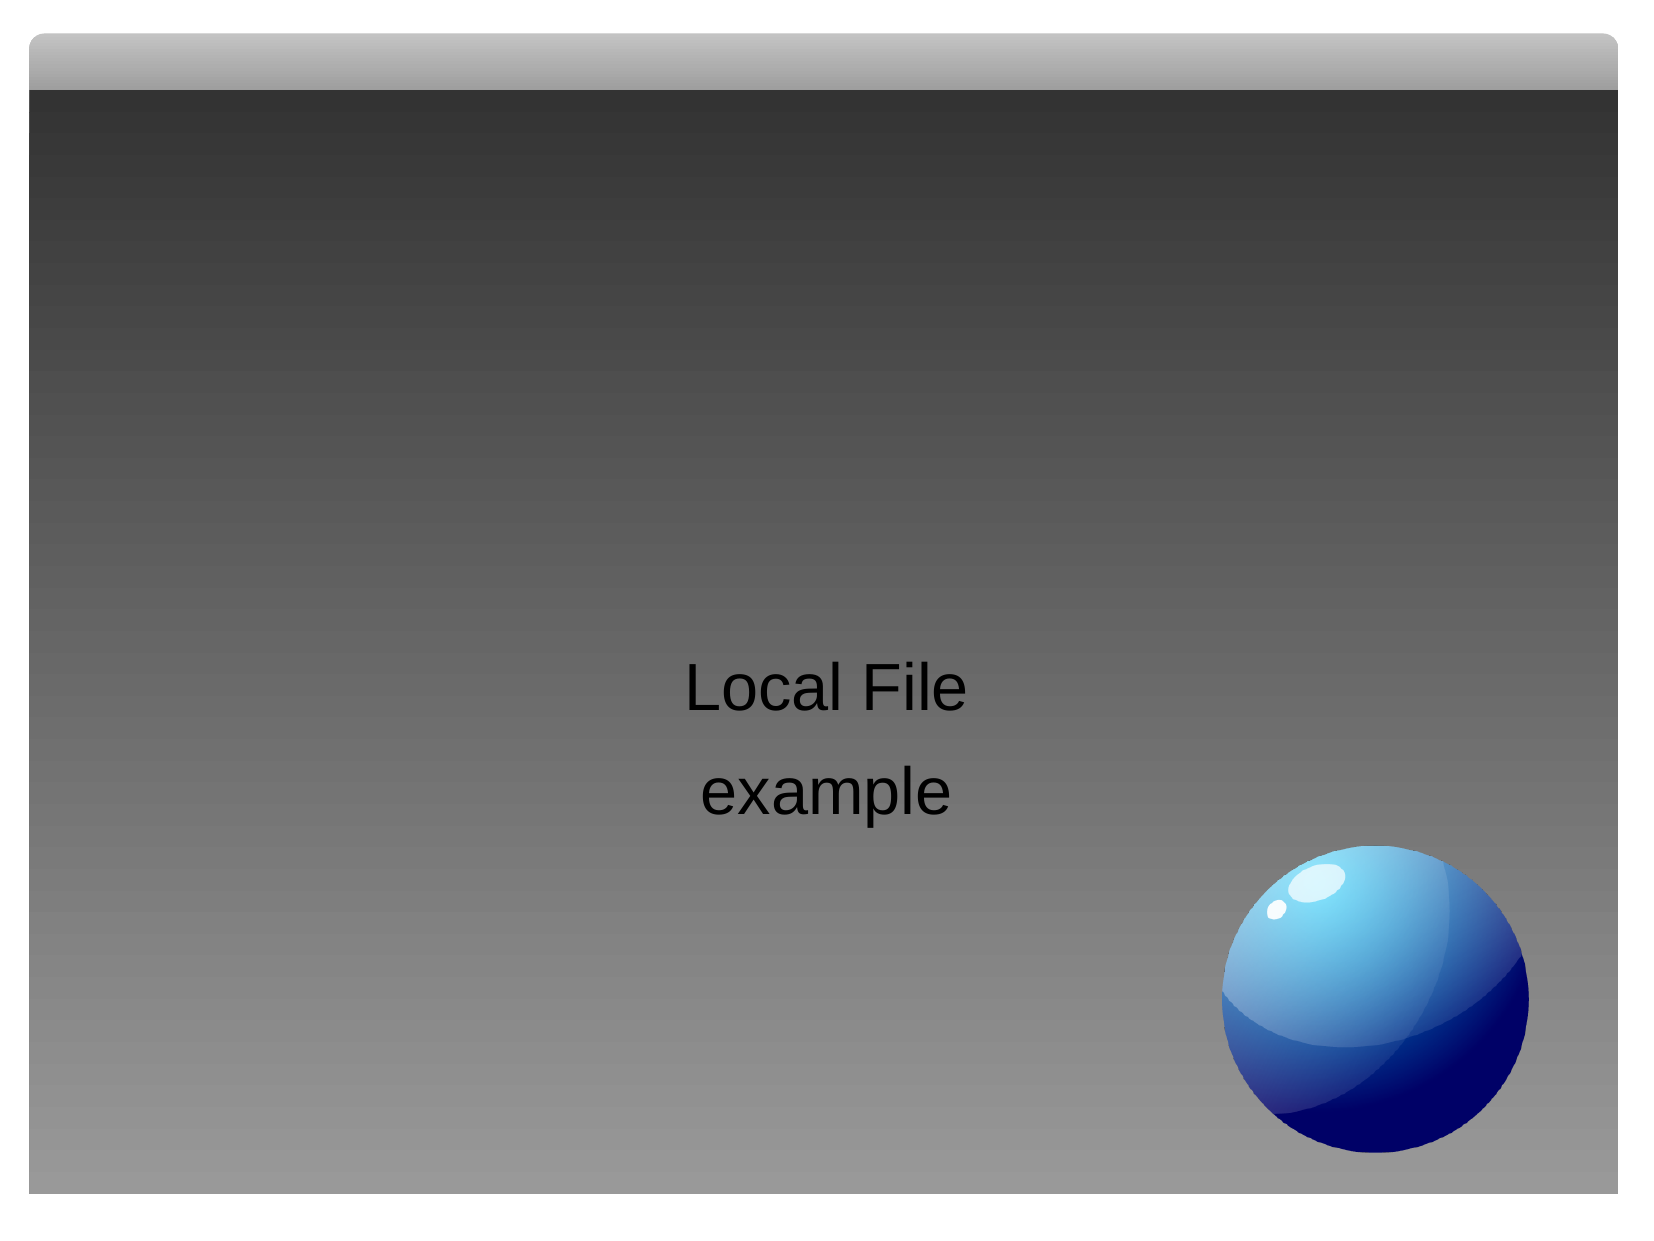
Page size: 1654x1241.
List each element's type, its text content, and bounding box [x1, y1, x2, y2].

list Local File example [247, 649, 1407, 966]
picture [1190, 826, 1560, 1172]
